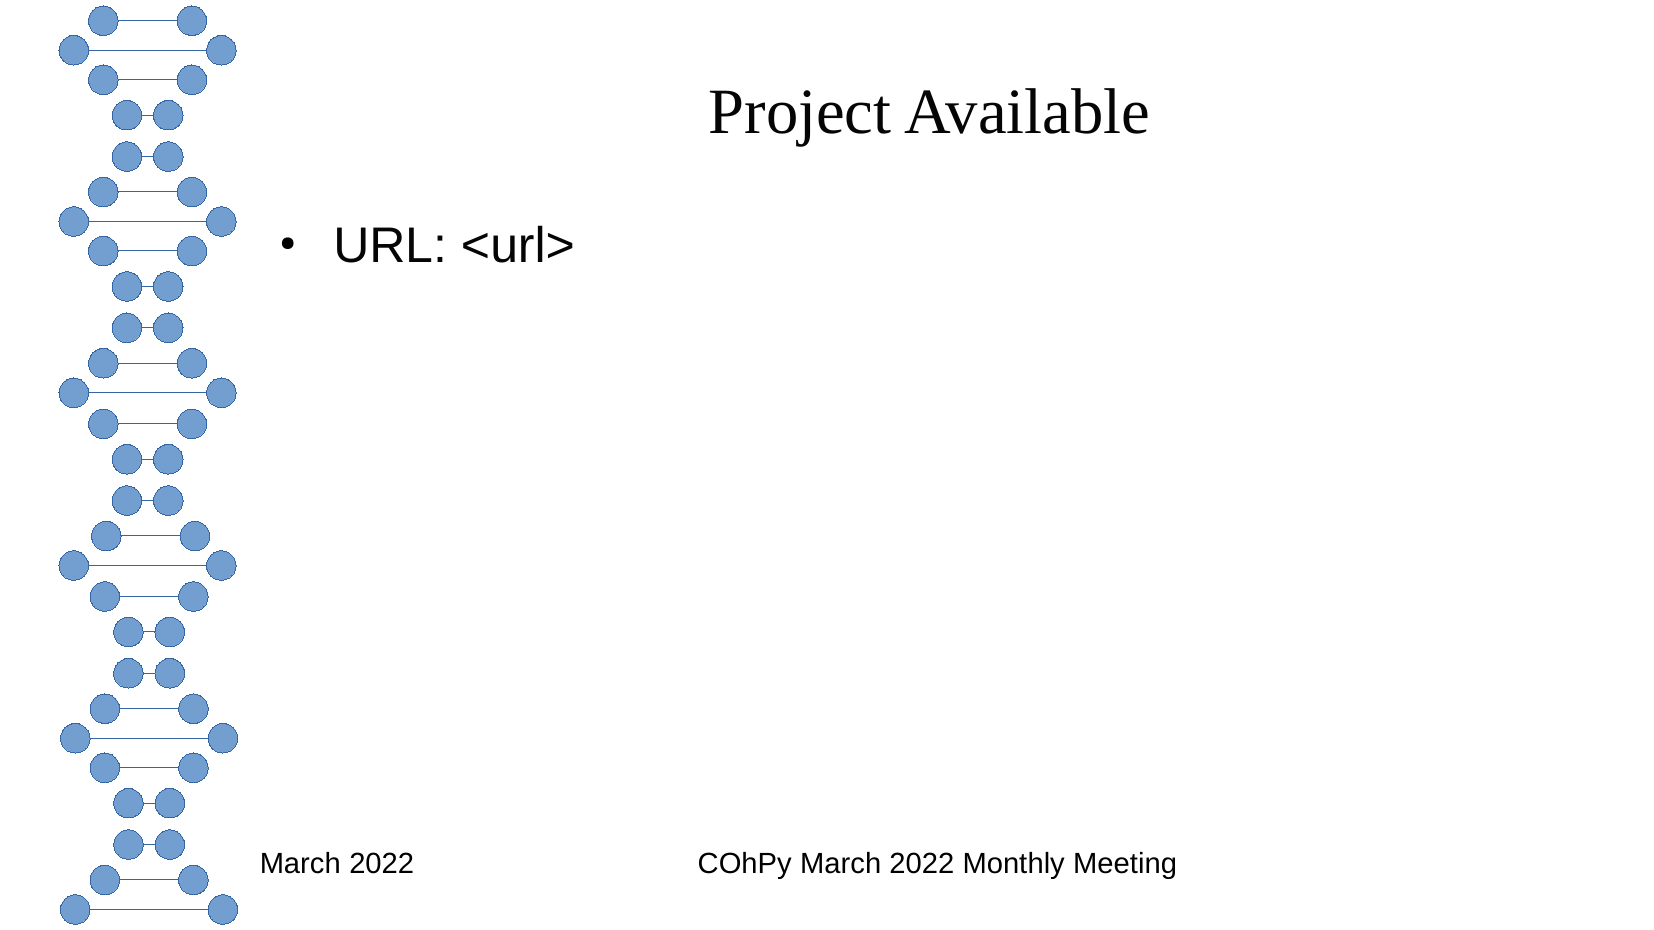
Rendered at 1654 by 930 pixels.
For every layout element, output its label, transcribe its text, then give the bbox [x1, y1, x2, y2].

list URL: <url> [262, 217, 1571, 757]
title Project Available [265, 35, 1594, 189]
